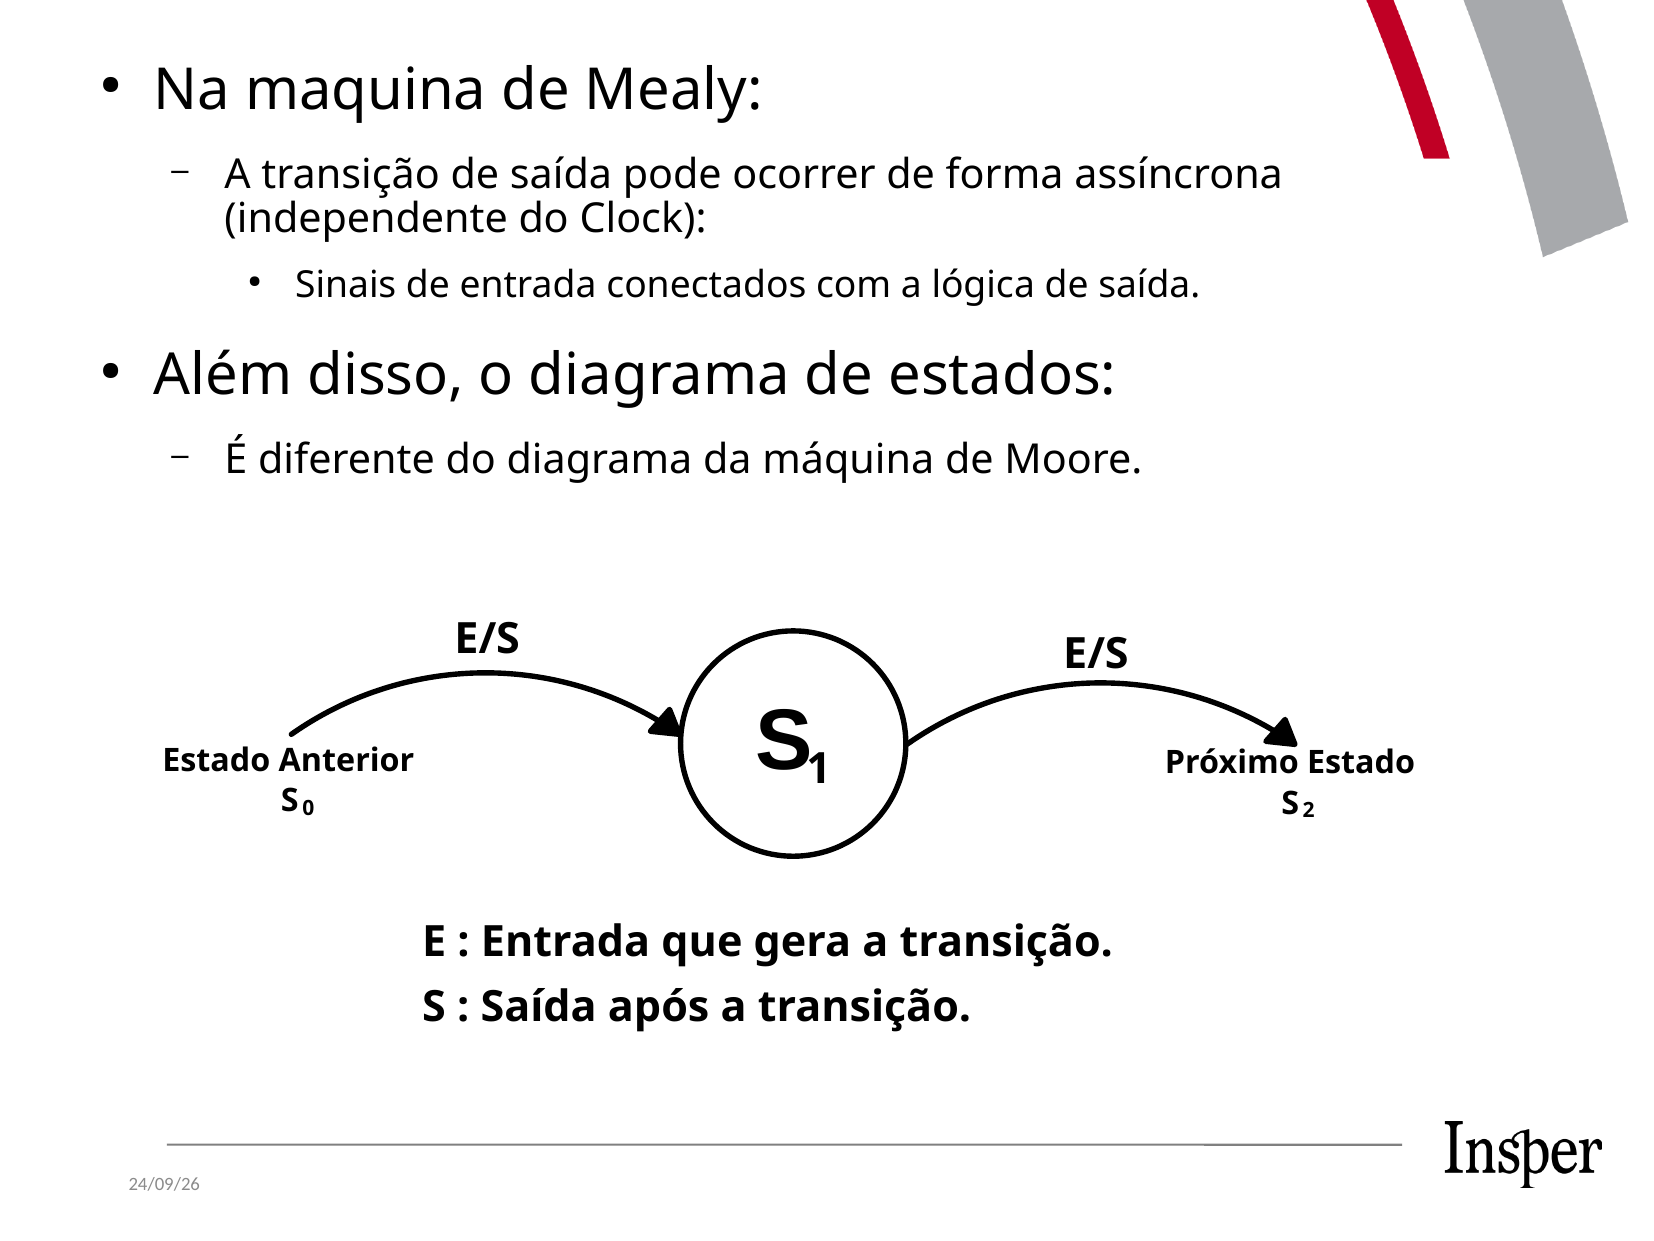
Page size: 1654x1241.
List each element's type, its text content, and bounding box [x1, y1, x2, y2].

list Na maquina de Mealy: A transição de saída pode ocorrer de forma assíncrona (independente do Clock): Sinais de entrada conectados com a lógica de saída. Além disso, o diagrama de estados: É diferente do diagrama da máquina de Moore. [82, 59, 1571, 1109]
picture [129, 601, 1453, 1050]
